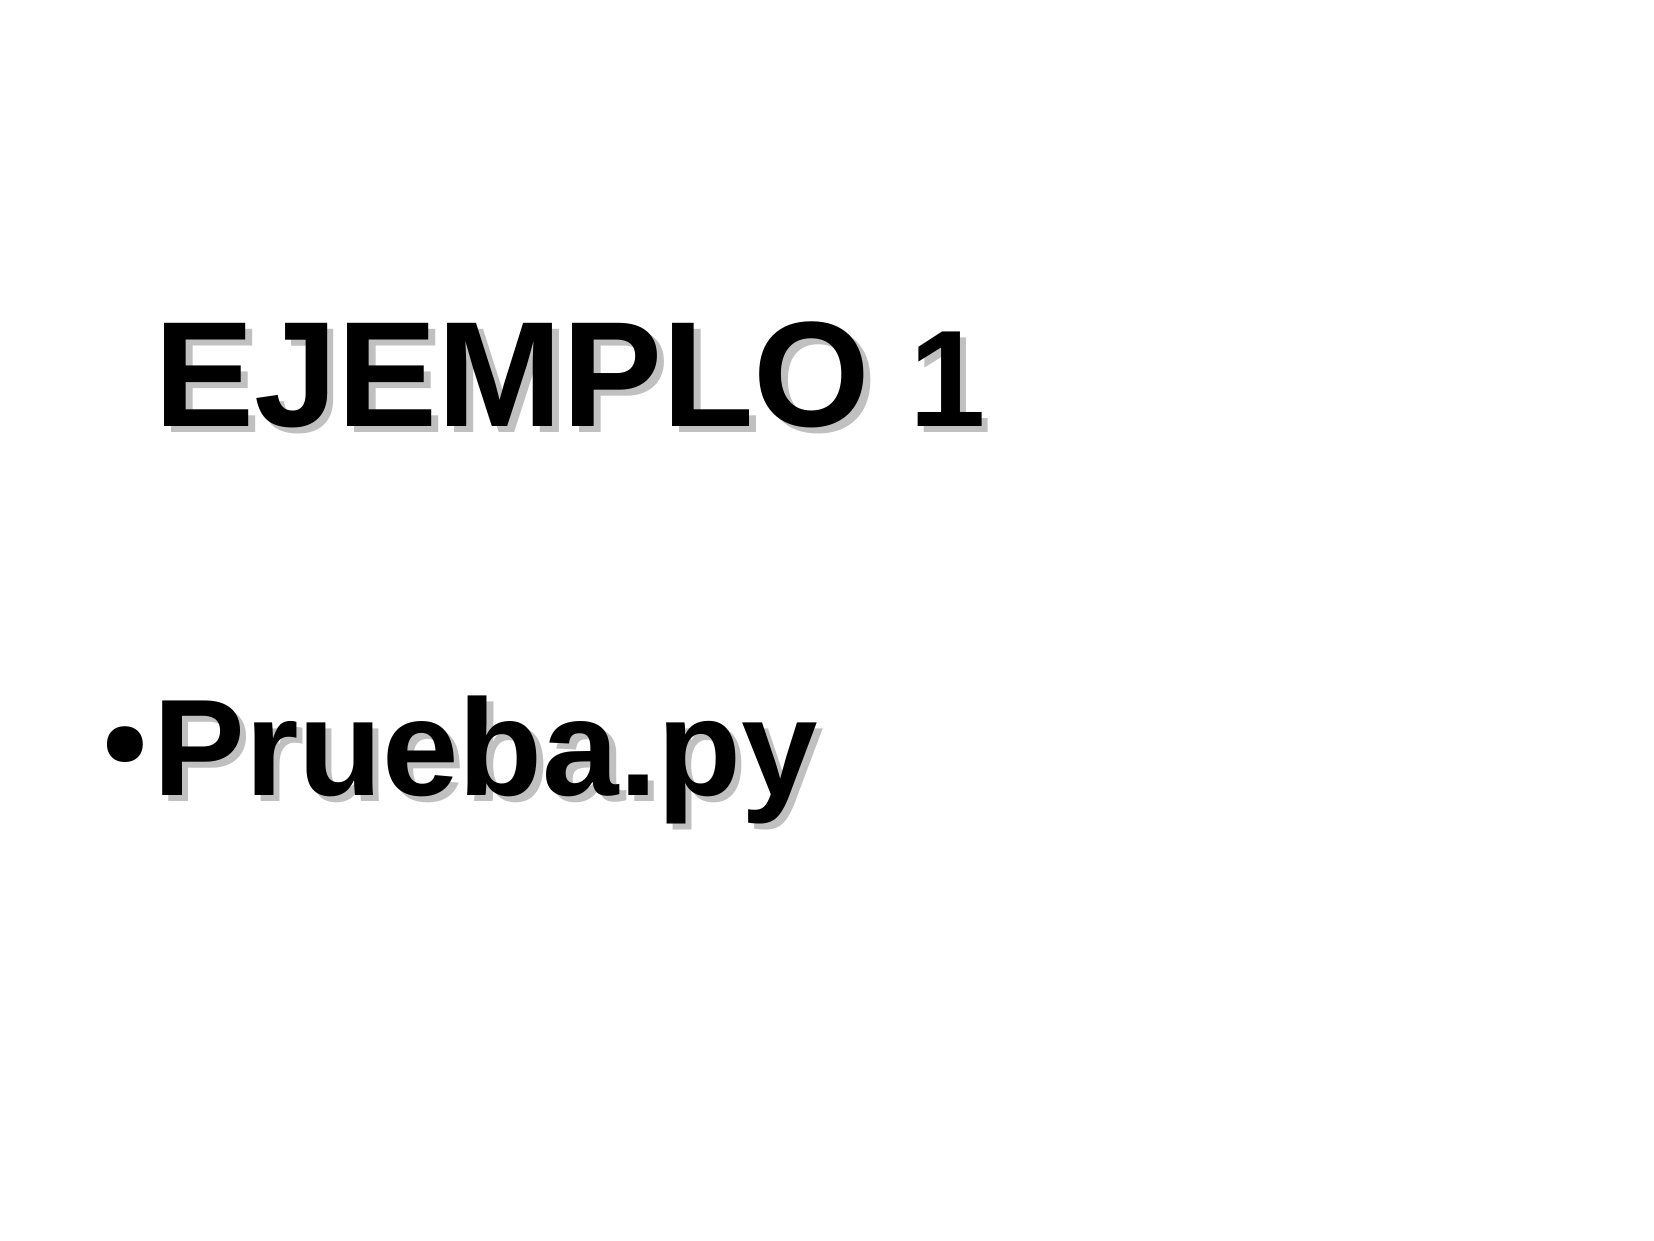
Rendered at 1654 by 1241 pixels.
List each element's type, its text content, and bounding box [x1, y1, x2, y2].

list EJEMPLO 1 Prueba.py [82, 290, 1571, 1010]
